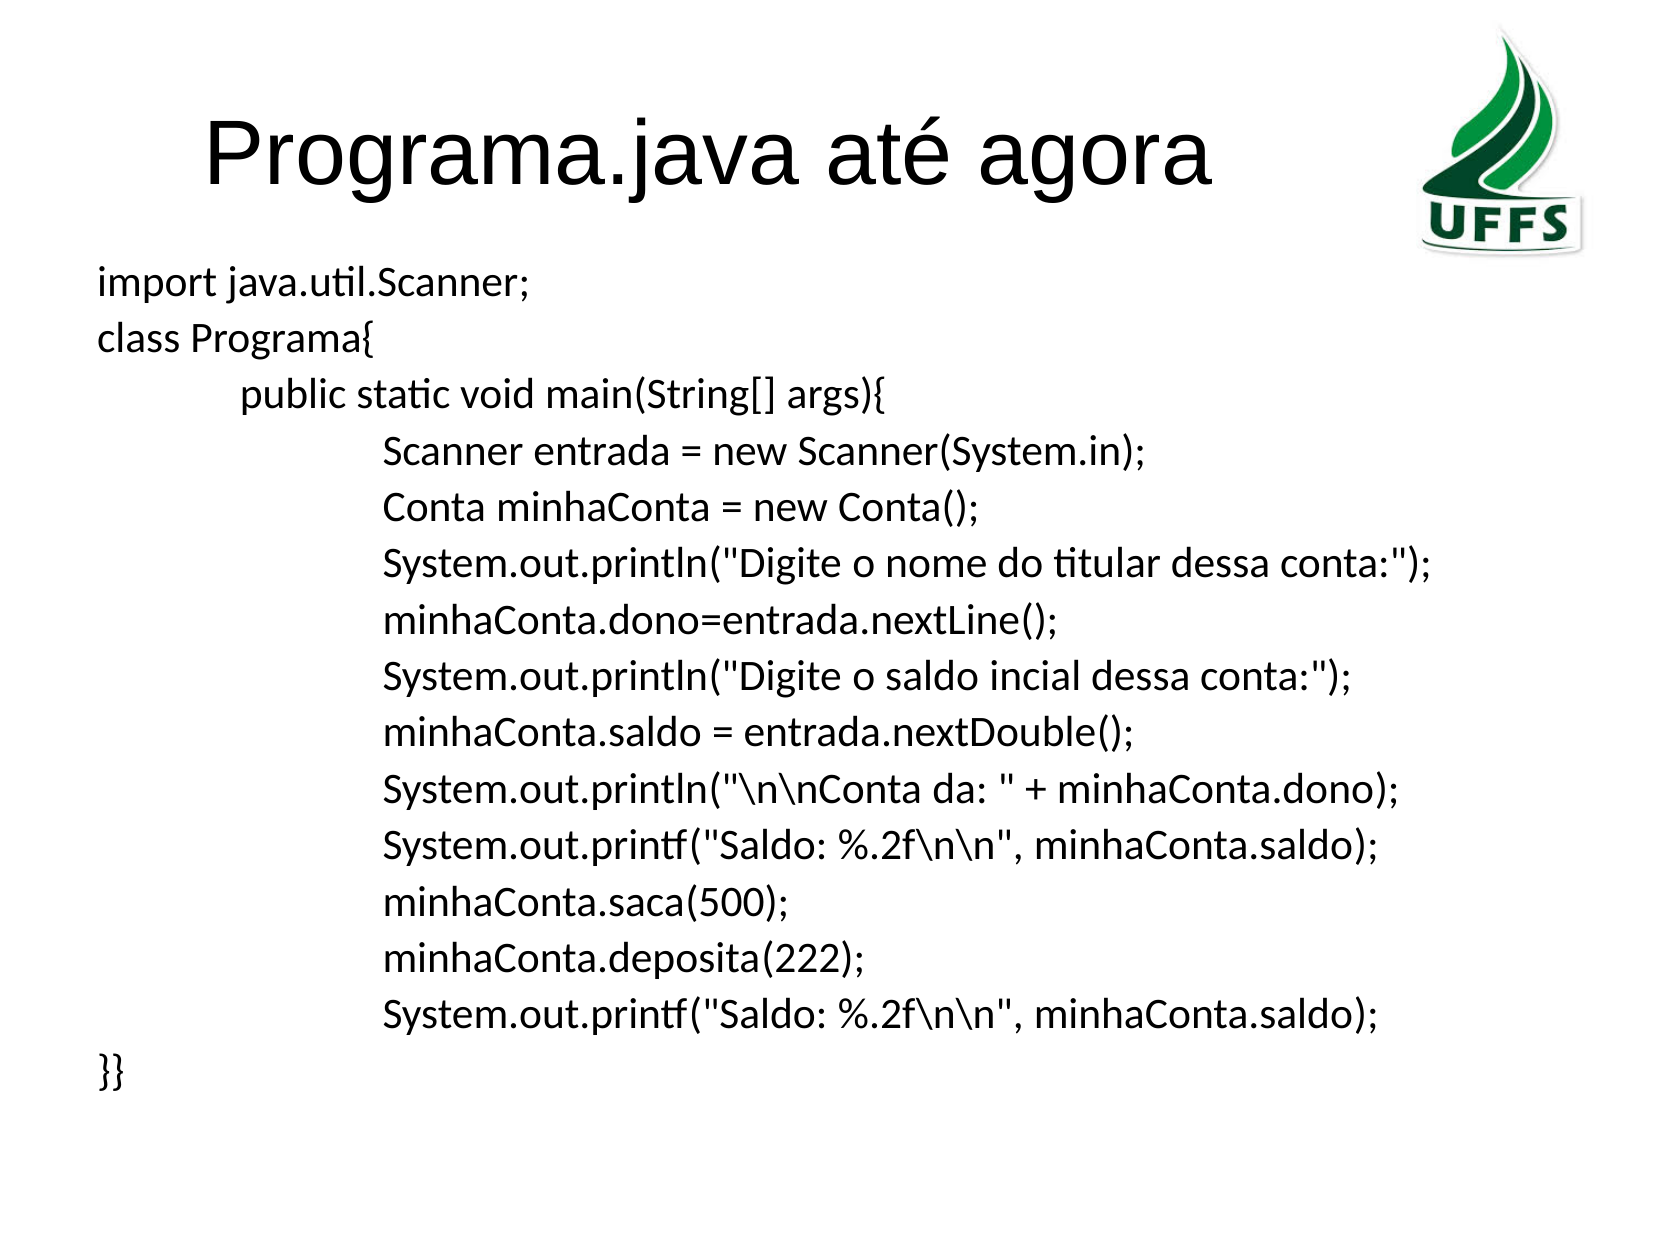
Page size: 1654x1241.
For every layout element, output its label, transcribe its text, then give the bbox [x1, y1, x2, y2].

picture [70, 20, 1654, 1134]
title Programa.java até agora [82, 49, 1335, 242]
